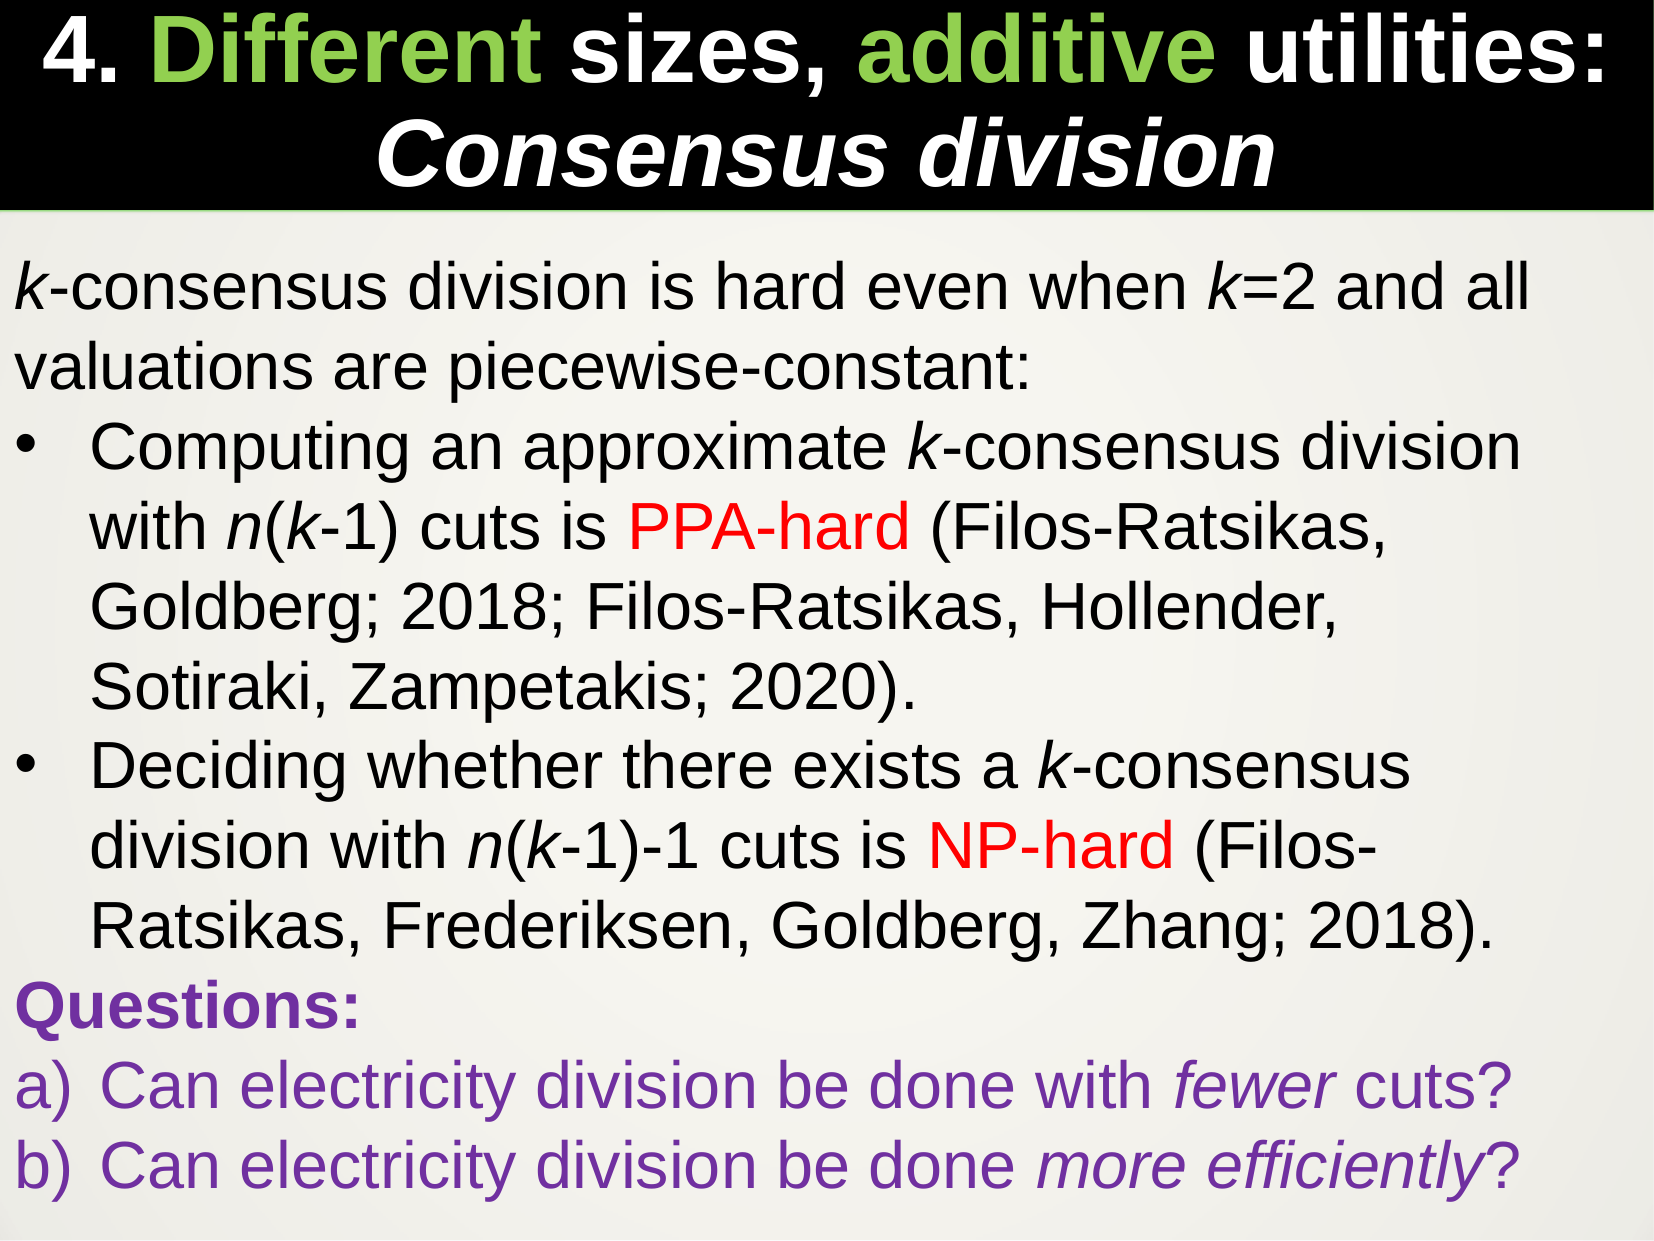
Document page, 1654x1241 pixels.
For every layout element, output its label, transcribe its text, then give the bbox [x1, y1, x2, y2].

text_box k-consensus division is hard even when k=2 and all valuations are piecewise-constant: Computing an approximate k-consensus division with n(k-1) cuts is PPA-hard (Filos-Ratsikas, Goldberg; 2018; Filos-Ratsikas, Hollender, Sotiraki, Zampetakis; 2020). Deciding whether there exists a k-consensus division with n(k-1)-1 cuts is NP-hard (Filos-Ratsikas, Frederiksen, Goldberg, Zhang; 2018). Questions: Can electricity division be done with fewer cuts? Can electricity division be done more efficiently? [0, 235, 1609, 1210]
title 4. Different sizes, additive utilities: Consensus division [0, 0, 1654, 207]
